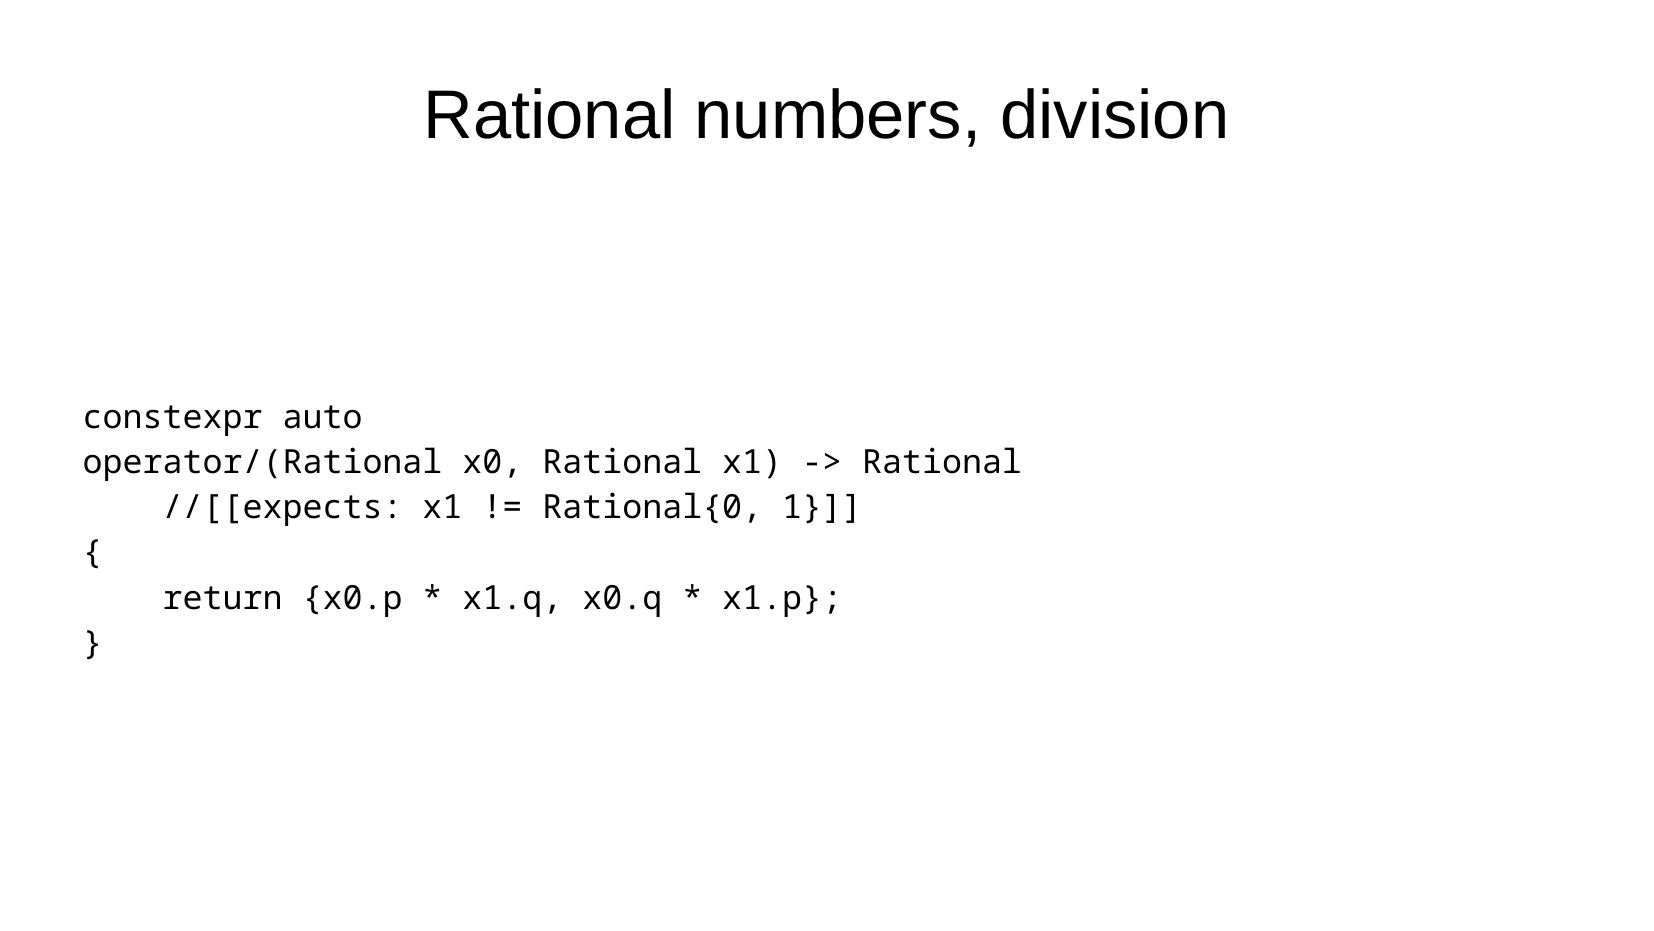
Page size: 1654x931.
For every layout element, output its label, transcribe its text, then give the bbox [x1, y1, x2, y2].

title Rational numbers, division [82, 37, 1571, 193]
subtitle constexpr auto operator/(Rational x0, Rational x1) -> Rational //[[expects: x1 != Rational{0, 1}]] { return {x0.p * x1.q, x0.q * x1.p}; } [82, 193, 1571, 731]
